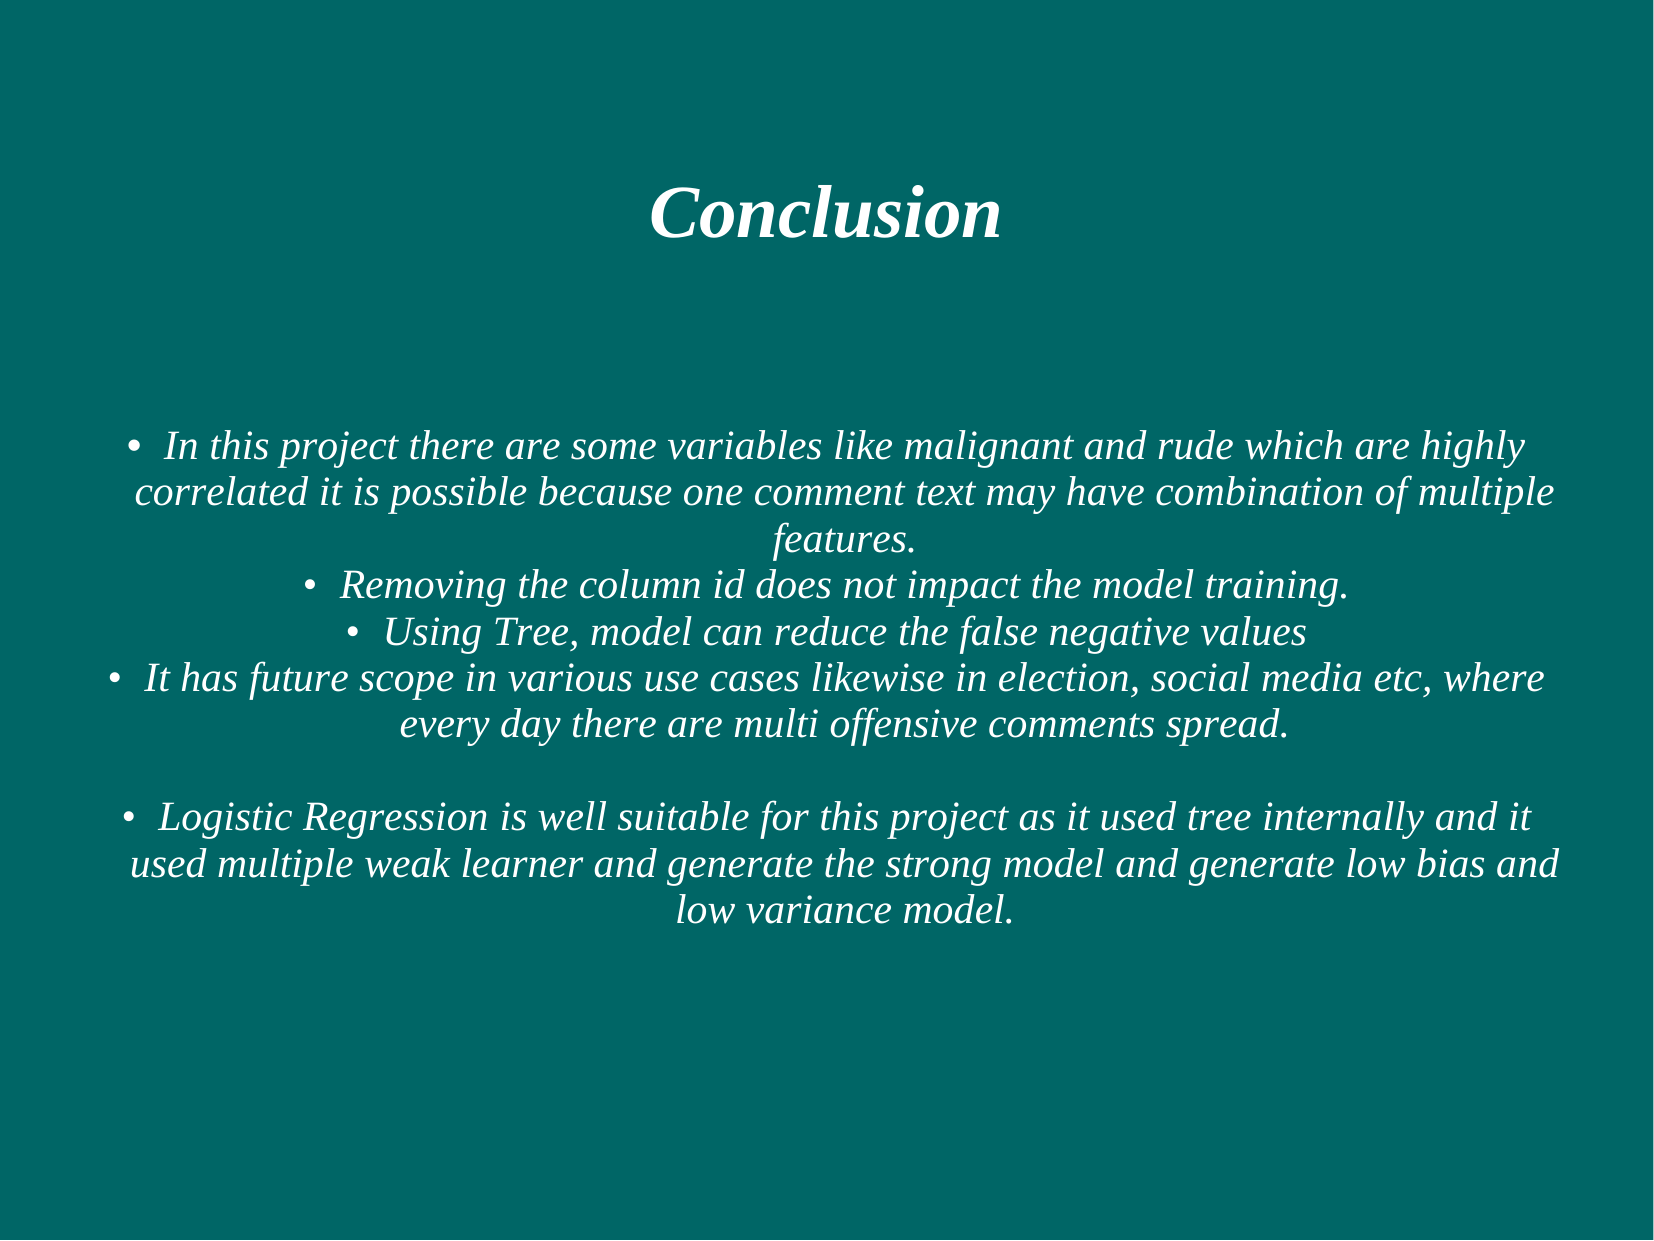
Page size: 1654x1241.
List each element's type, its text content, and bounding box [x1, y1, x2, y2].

subtitle • In this project there are some variables like malignant and rude which are highly correlated it is possible because one comment text may have combination of multiple features. • Removing the column id does not impact the model training. • Using Tree, model can reduce the false negative values • It has future scope in various use cases likewise in election, social media etc, where every day there are multi offensive comments spread. • Logistic Regression is well suitable for this project as it used tree internally and it used multiple weak learner and generate the strong model and generate low bias and low variance model. [82, 290, 1571, 1109]
title Conclusion [82, 106, 1571, 290]
